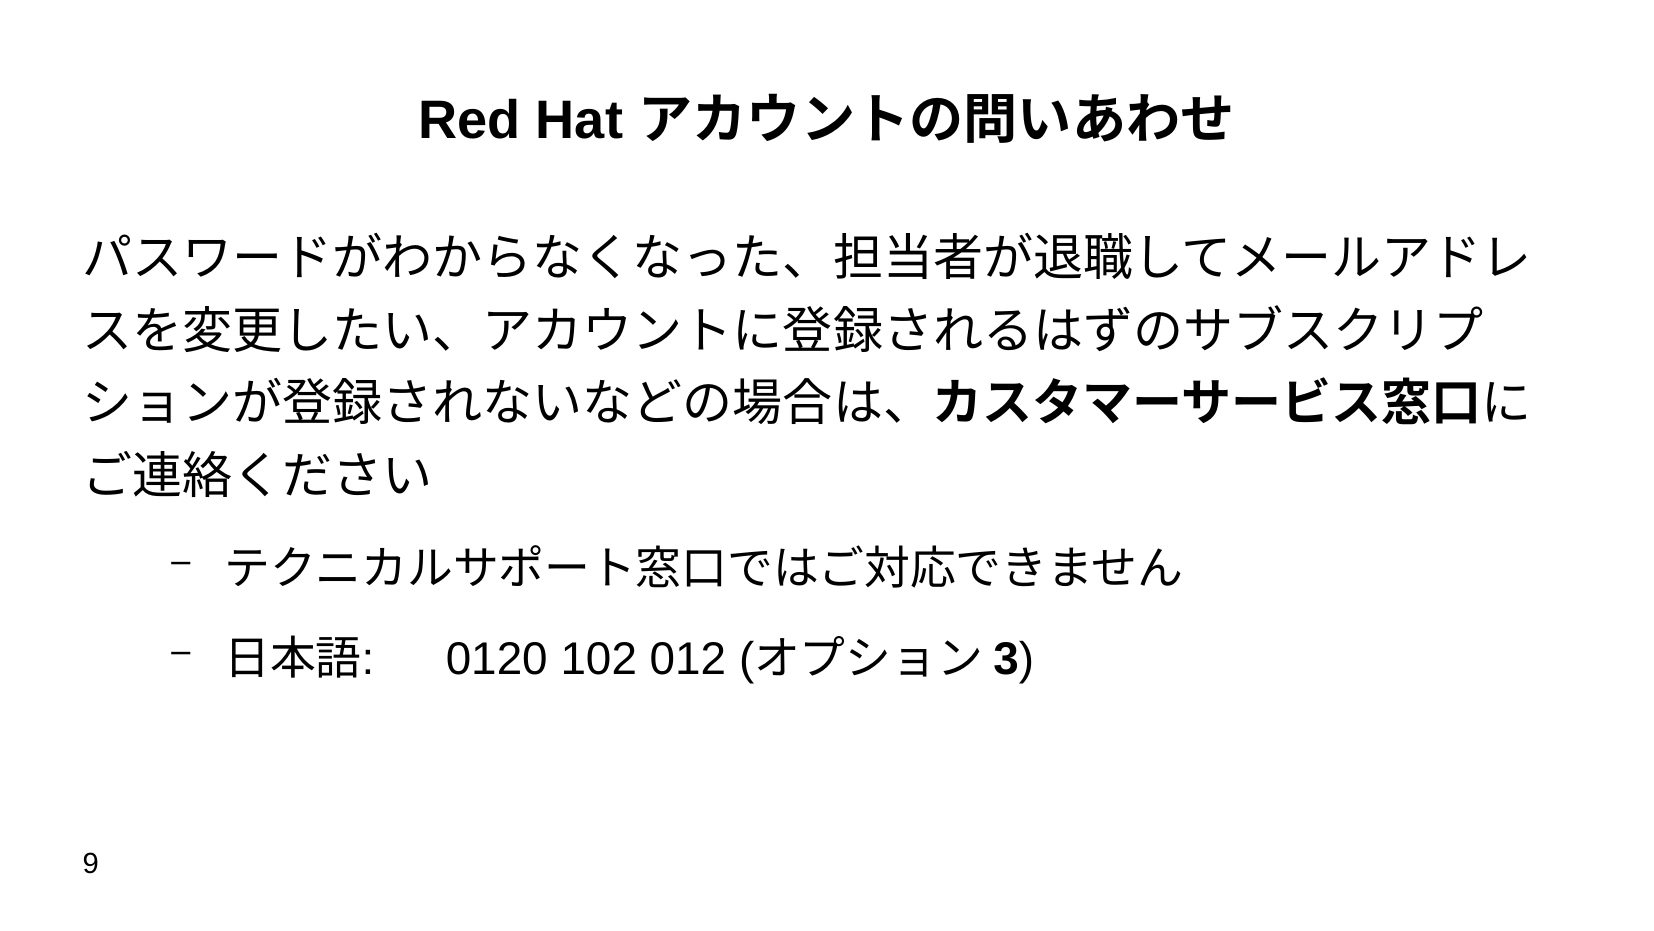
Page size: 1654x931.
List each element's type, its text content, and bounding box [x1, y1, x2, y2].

title Red Hat アカウントの問いあわせ [82, 37, 1571, 193]
list パスワードがわからなくなった、担当者が退職してメールアドレスを変更したい、アカウントに登録されるはずのサブスクリプションが登録されないなどの場合は、カスタマーサービス窓口にご連絡ください テクニカルサポート窓口ではご対応できません 日本語: 0120 102 012 (オプション 3) [82, 217, 1571, 758]
